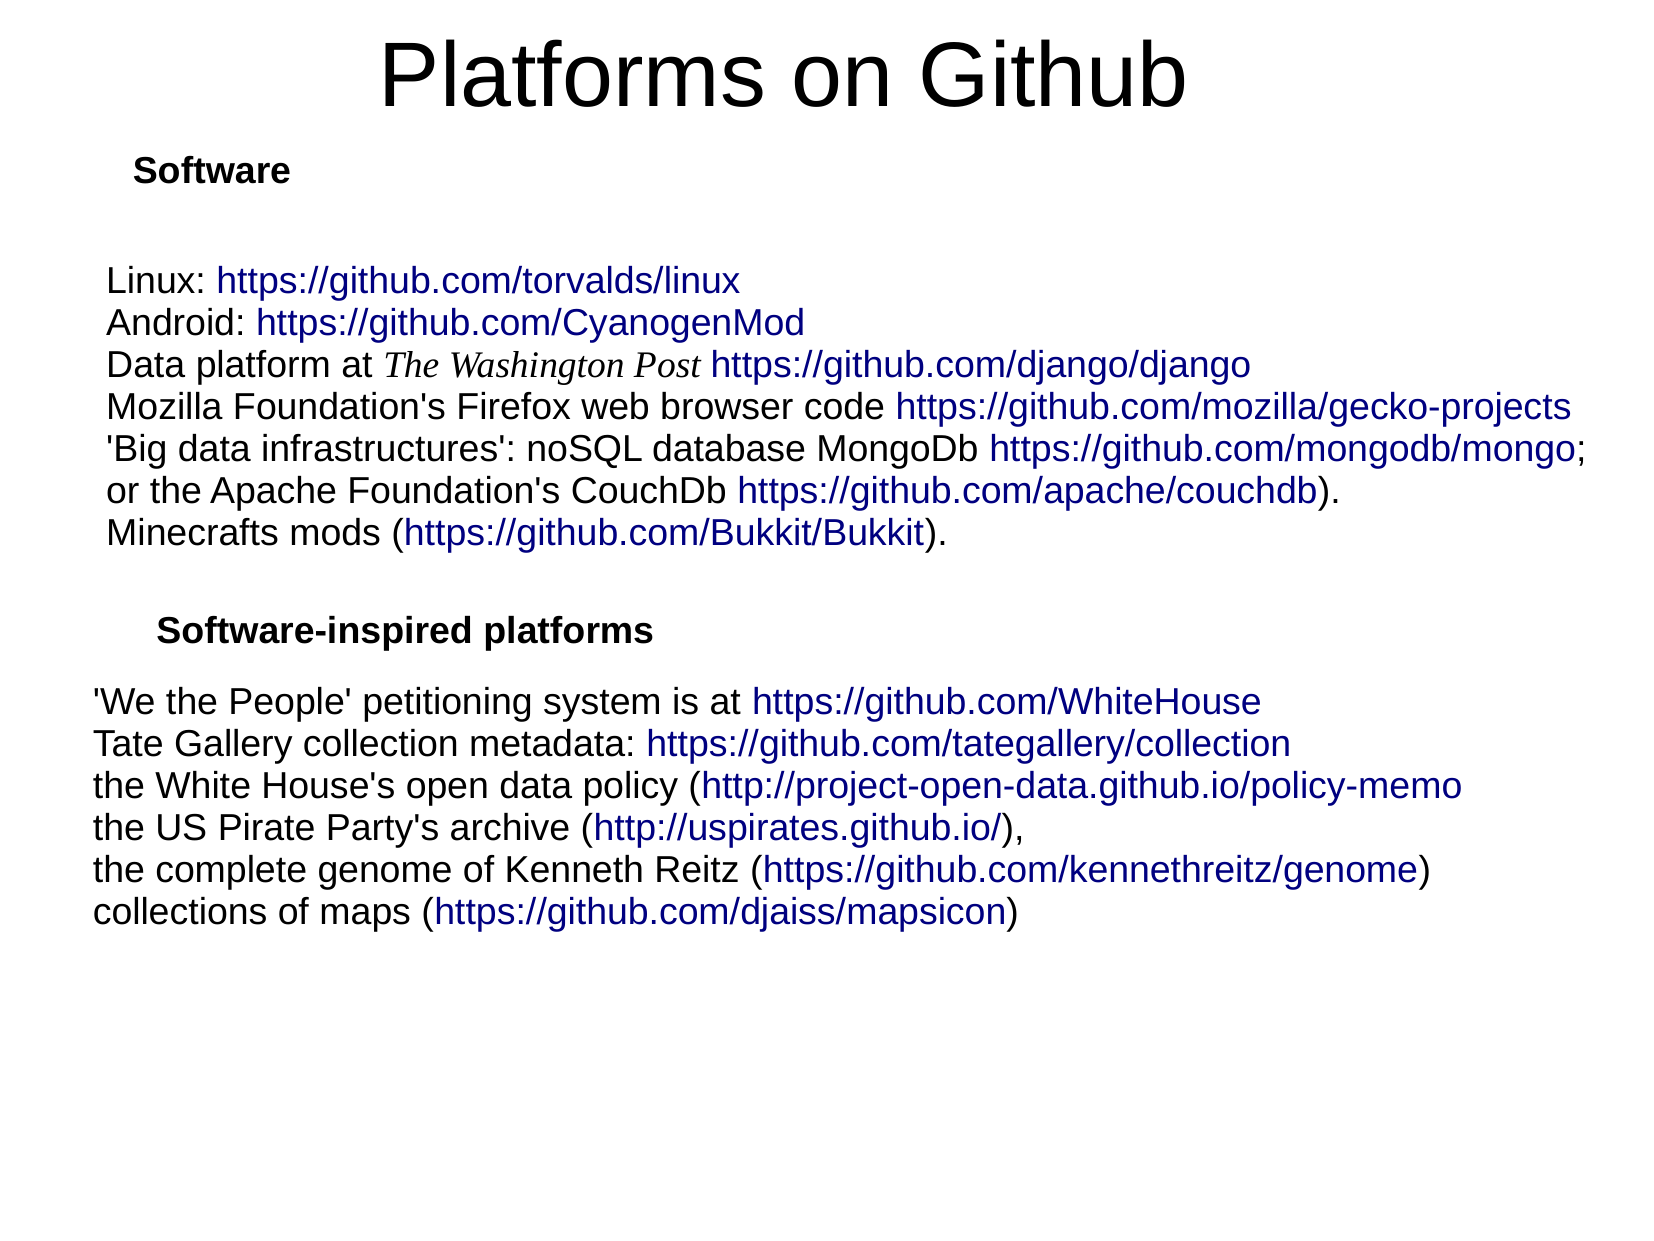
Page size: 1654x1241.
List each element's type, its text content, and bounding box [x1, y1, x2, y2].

text_box Software [118, 141, 308, 199]
text_box 'We the People' petitioning system is at https://github.com/WhiteHouse Tate Gallery collection metadata: https://github.com/tategallery/collection the White House's open data policy (http://project-open-data.github.io/policy-memo the US Pirate Party's archive (http://uspirates.github.io/), the complete genome of Kenneth Reitz (https://github.com/kennethreitz/genome) collections of maps (https://github.com/djaiss/mapsicon) [78, 673, 1489, 940]
text_box Software-inspired platforms [141, 602, 815, 660]
title Linux: https://github.com/torvalds/linux Android: https://github.com/CyanogenMod Data platform at The Washington Post https://github.com/django/django Mozilla Foundation's Firefox web browser code https://github.com/mozilla/gecko-projects 'Big data infrastructures': noSQL database MongoDb https://github.com/mongodb/mongo; or the Apache Foundation's CouchDb https://github.com/apache/couchdb). Minecrafts mods (https://github.com/Bukkit/Bukkit). [106, 259, 1595, 554]
text_box Platforms on Github [364, 23, 1205, 127]
